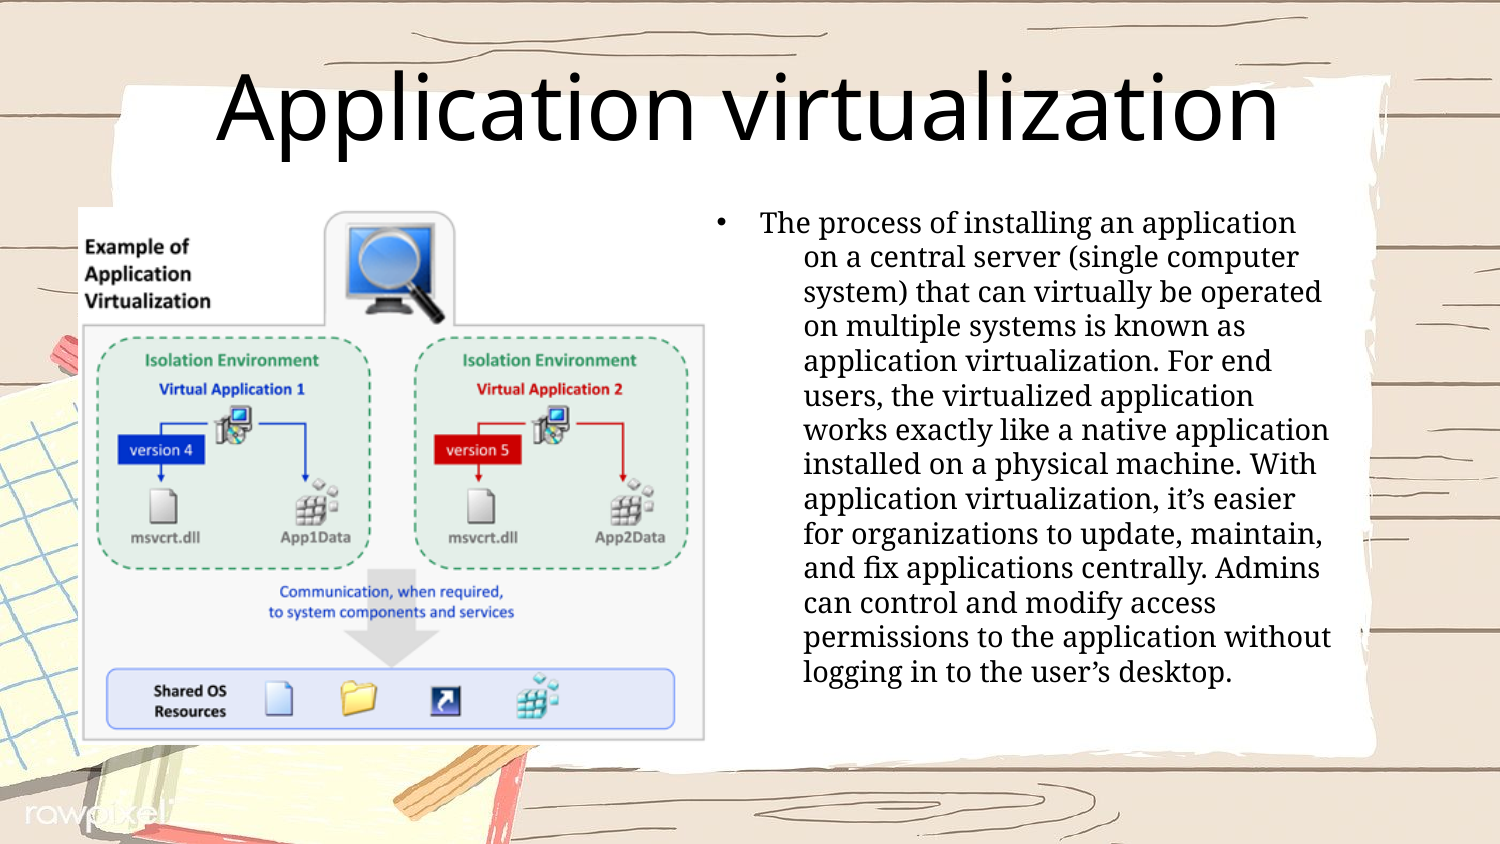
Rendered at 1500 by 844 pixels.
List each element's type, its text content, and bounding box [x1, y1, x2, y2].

picture [78, 207, 712, 745]
list The process of installing an application on a central server (single computer system) that can virtually be operated on multiple systems is known as application virtualization. For end users, the virtualized application works exactly like a native application installed on a physical machine. With application virtualization, it’s easier for organizations to update, maintain, and fix applications centrally. Admins can control and modify access permissions to the application without logging in to the user’s desktop. [701, 196, 1354, 754]
title Application virtualization [75, 33, 1426, 175]
